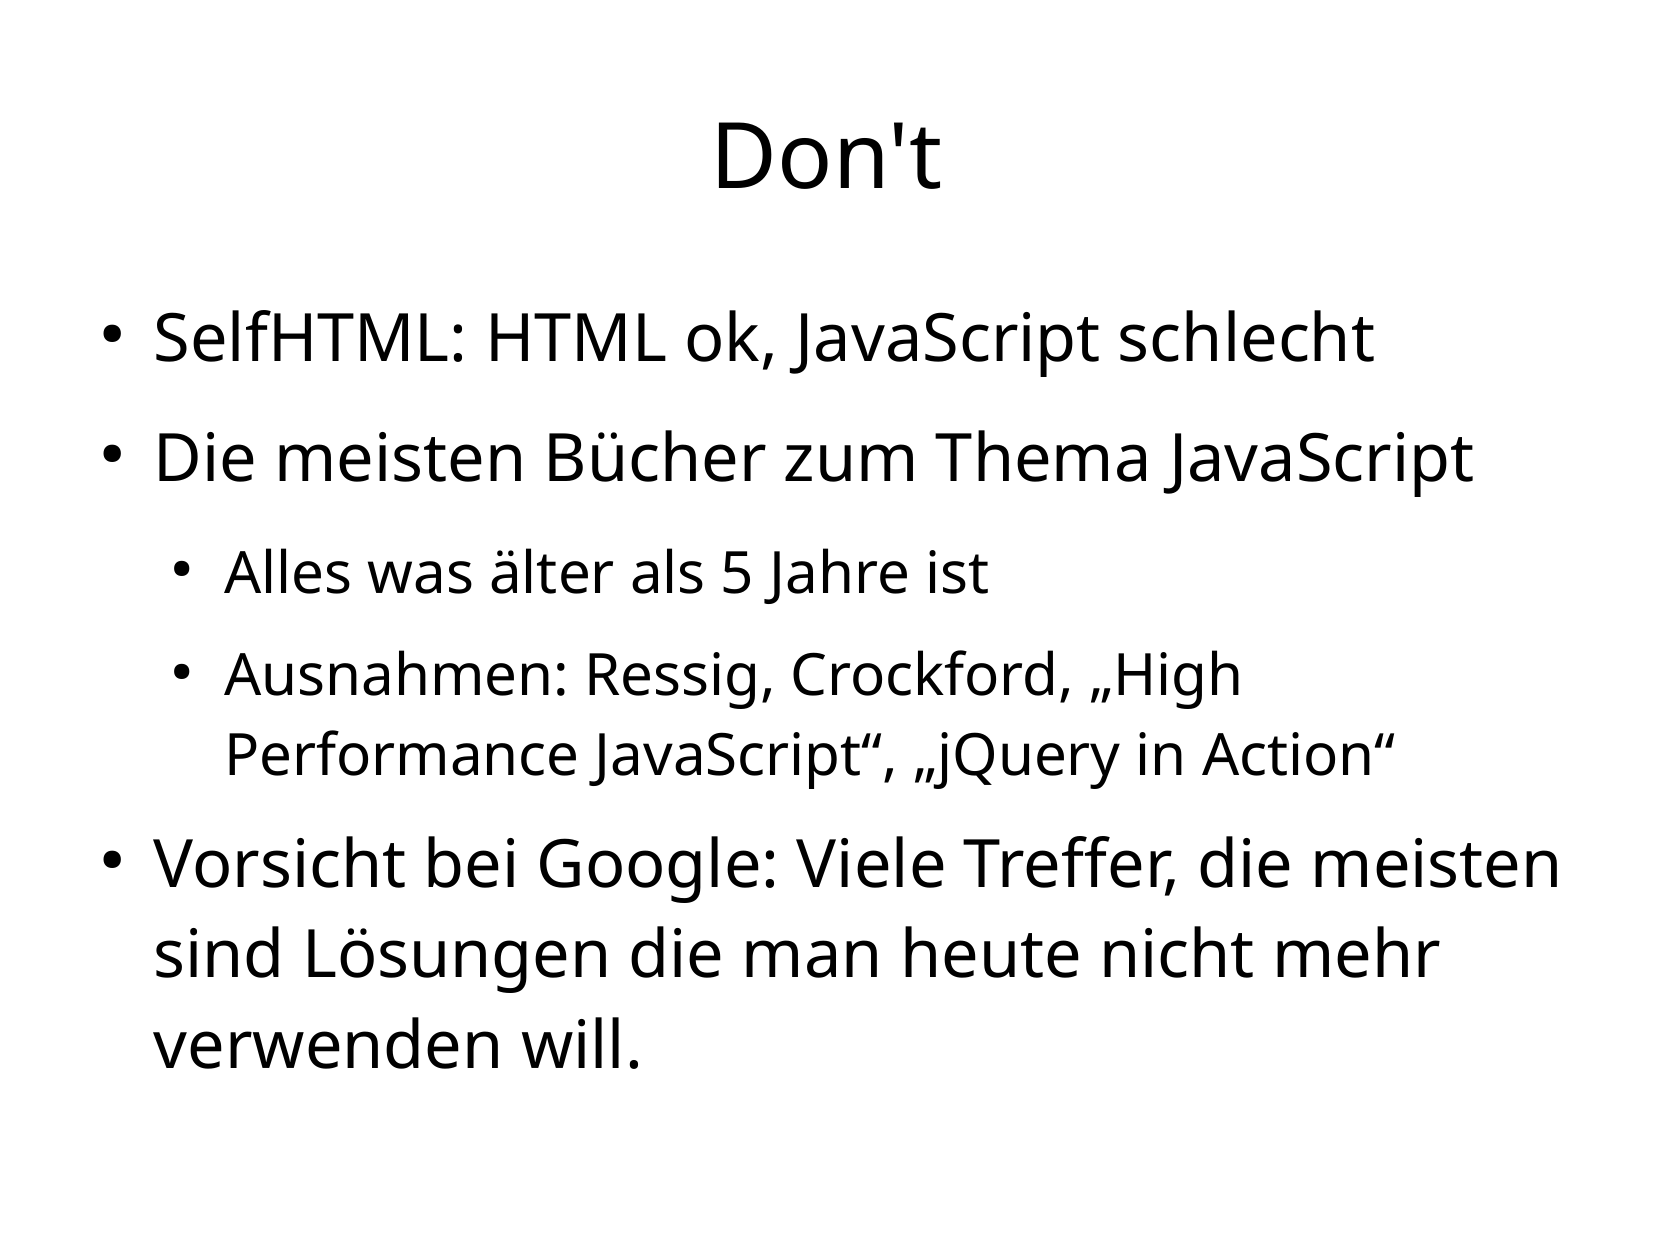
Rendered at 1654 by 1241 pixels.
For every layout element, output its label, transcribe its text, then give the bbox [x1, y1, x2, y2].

title Don't [82, 56, 1571, 250]
list SelfHTML: HTML ok, JavaScript schlecht Die meisten Bücher zum Thema JavaScript Alles was älter als 5 Jahre ist Ausnahmen: Ressig, Crockford, „High Performance JavaScript“, „jQuery in Action“ Vorsicht bei Google: Viele Treffer, die meisten sind Lösungen die man heute nicht mehr verwenden will. [82, 290, 1571, 1109]
